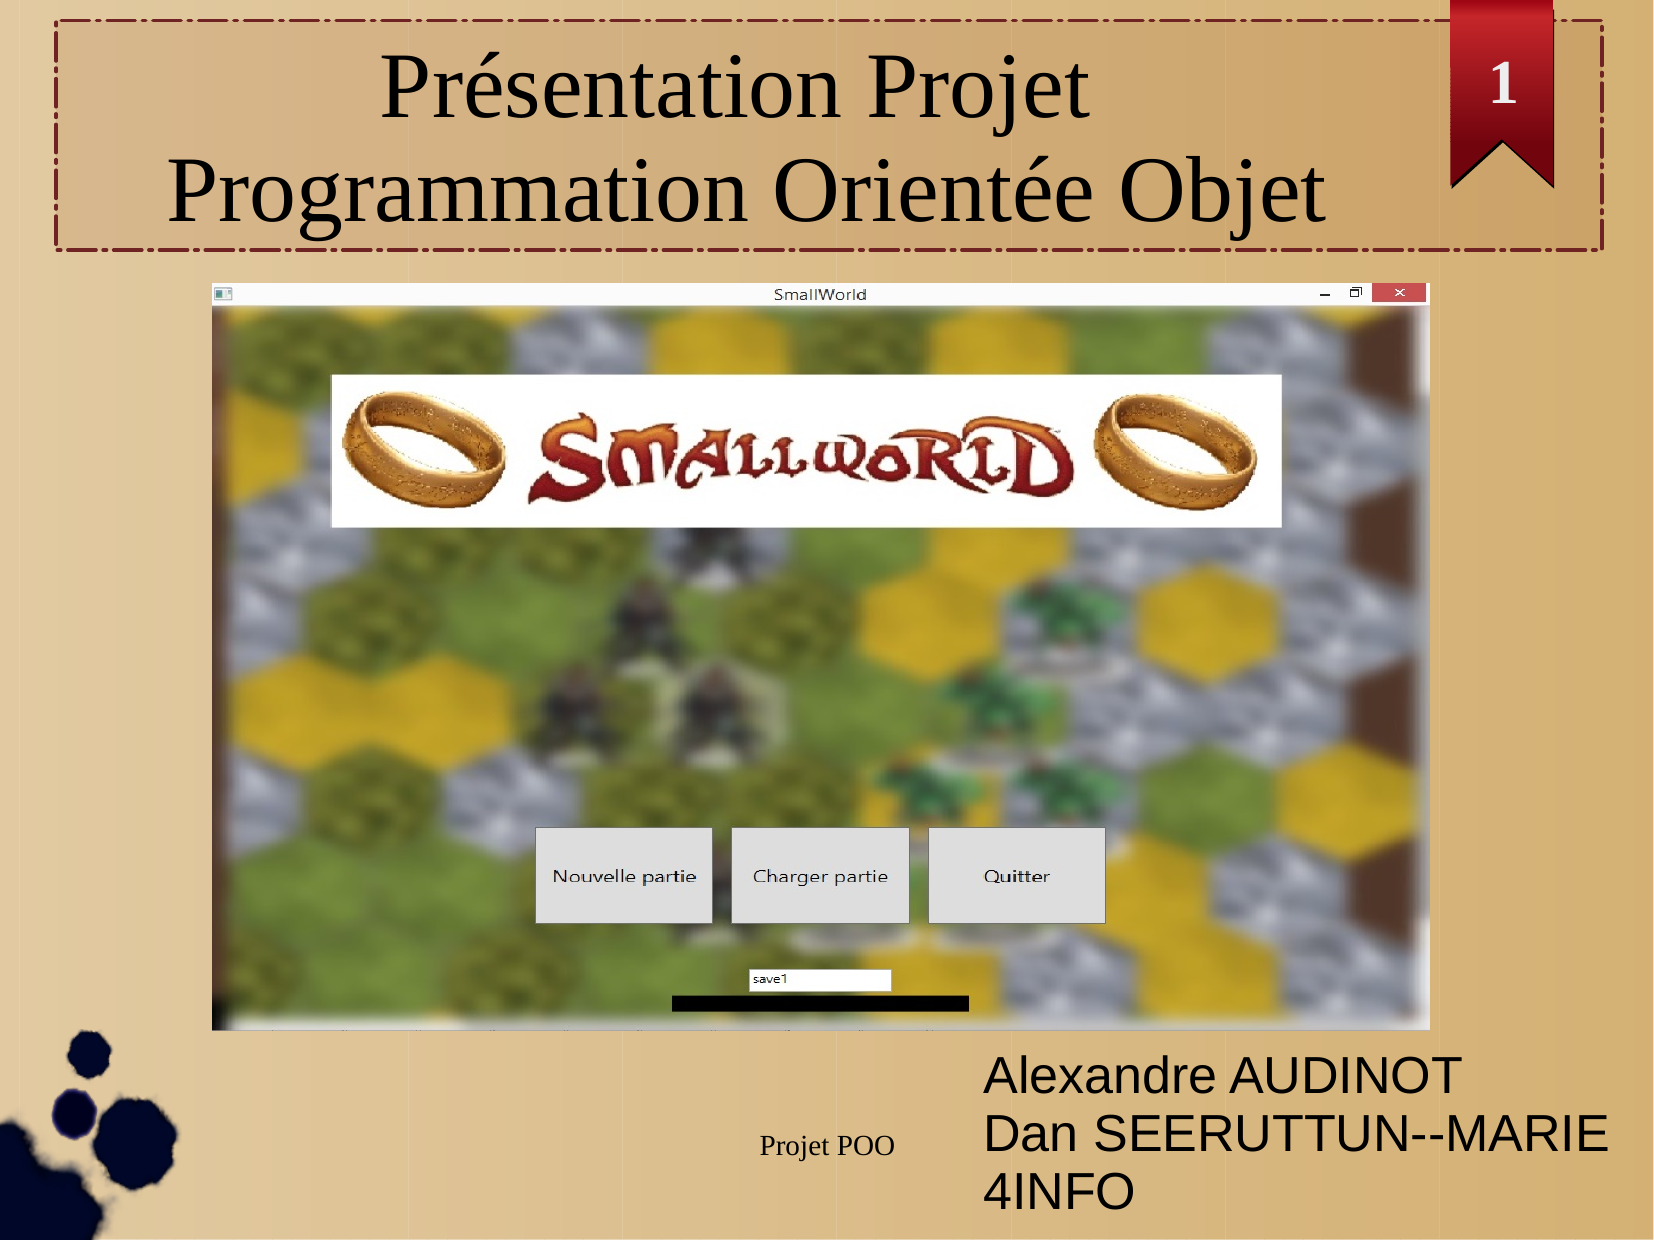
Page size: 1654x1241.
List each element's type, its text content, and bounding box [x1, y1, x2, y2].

text_box Alexandre AUDINOT Dan SEERUTTUN--MARIE 4INFO [968, 1039, 1654, 1227]
picture [212, 283, 1430, 1031]
title Présentation Projet Programmation Orientée Objet [82, 34, 1412, 242]
